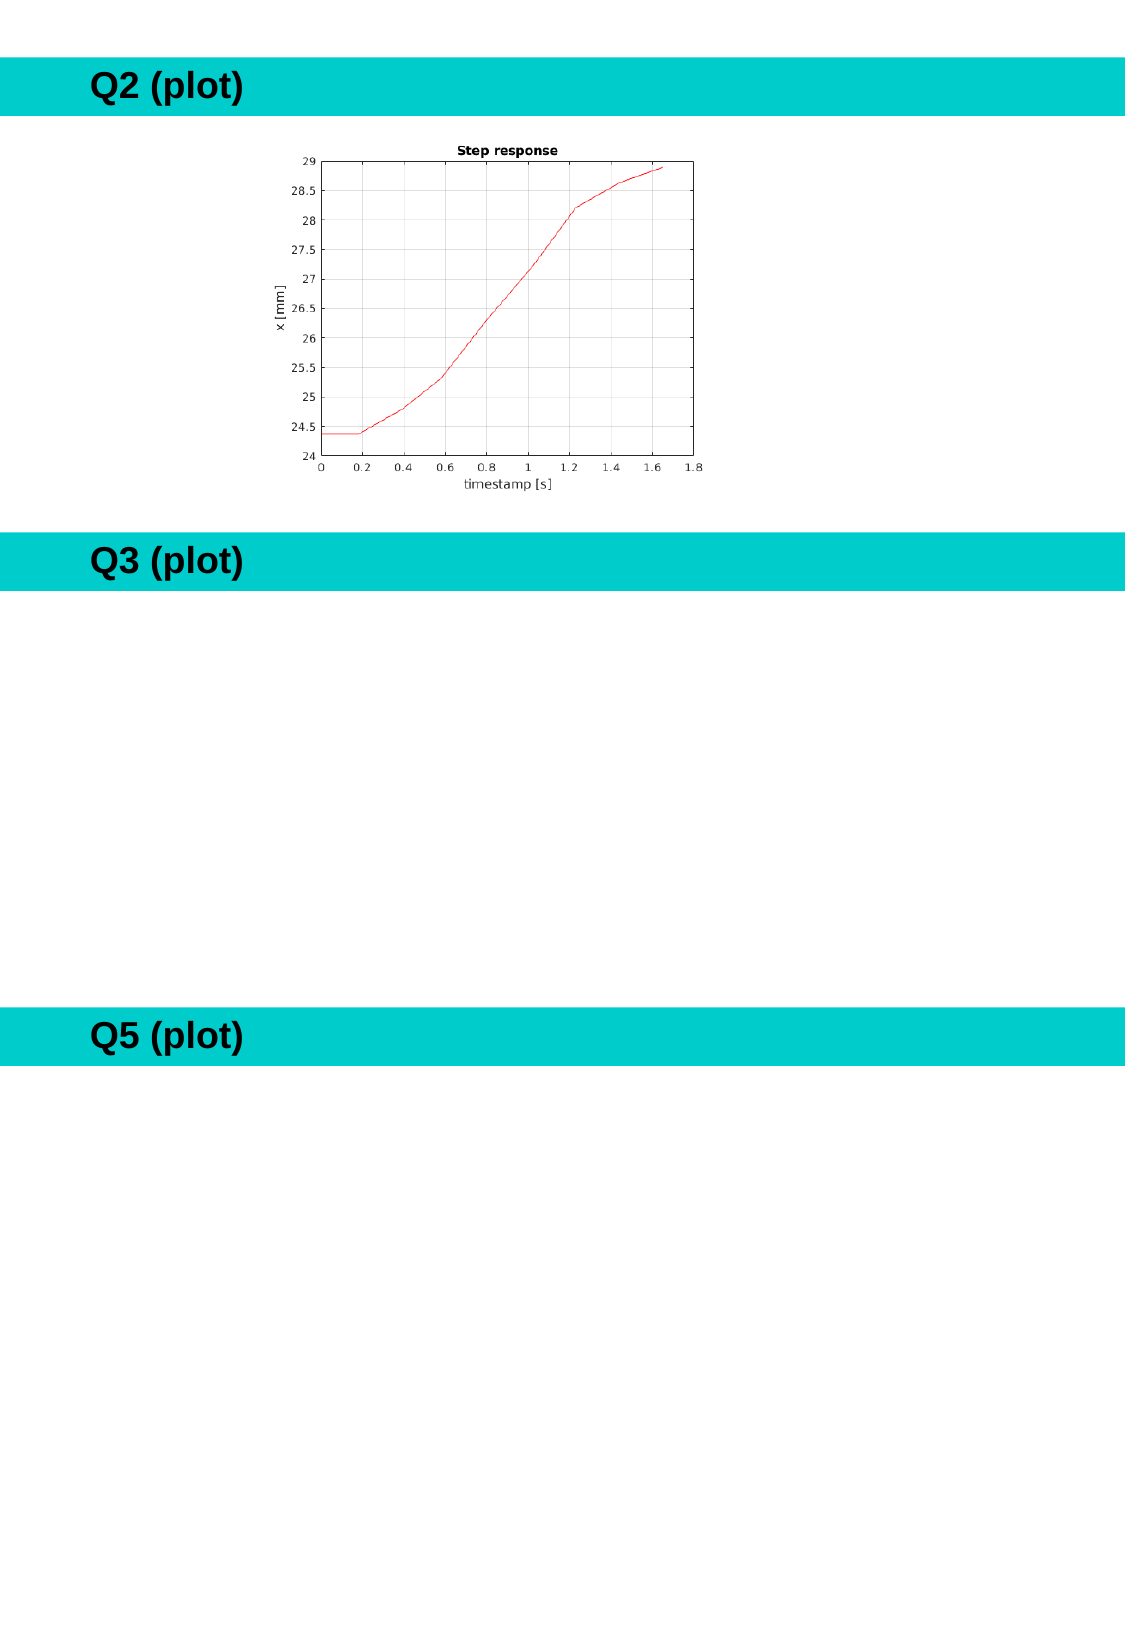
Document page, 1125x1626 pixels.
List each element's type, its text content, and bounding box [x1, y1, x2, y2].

text_box Q3 (plot) [0, 532, 1125, 591]
text_box Q5 (plot) [0, 1007, 1125, 1066]
picture [258, 134, 739, 495]
text_box Q2 (plot) [0, 57, 1125, 116]
